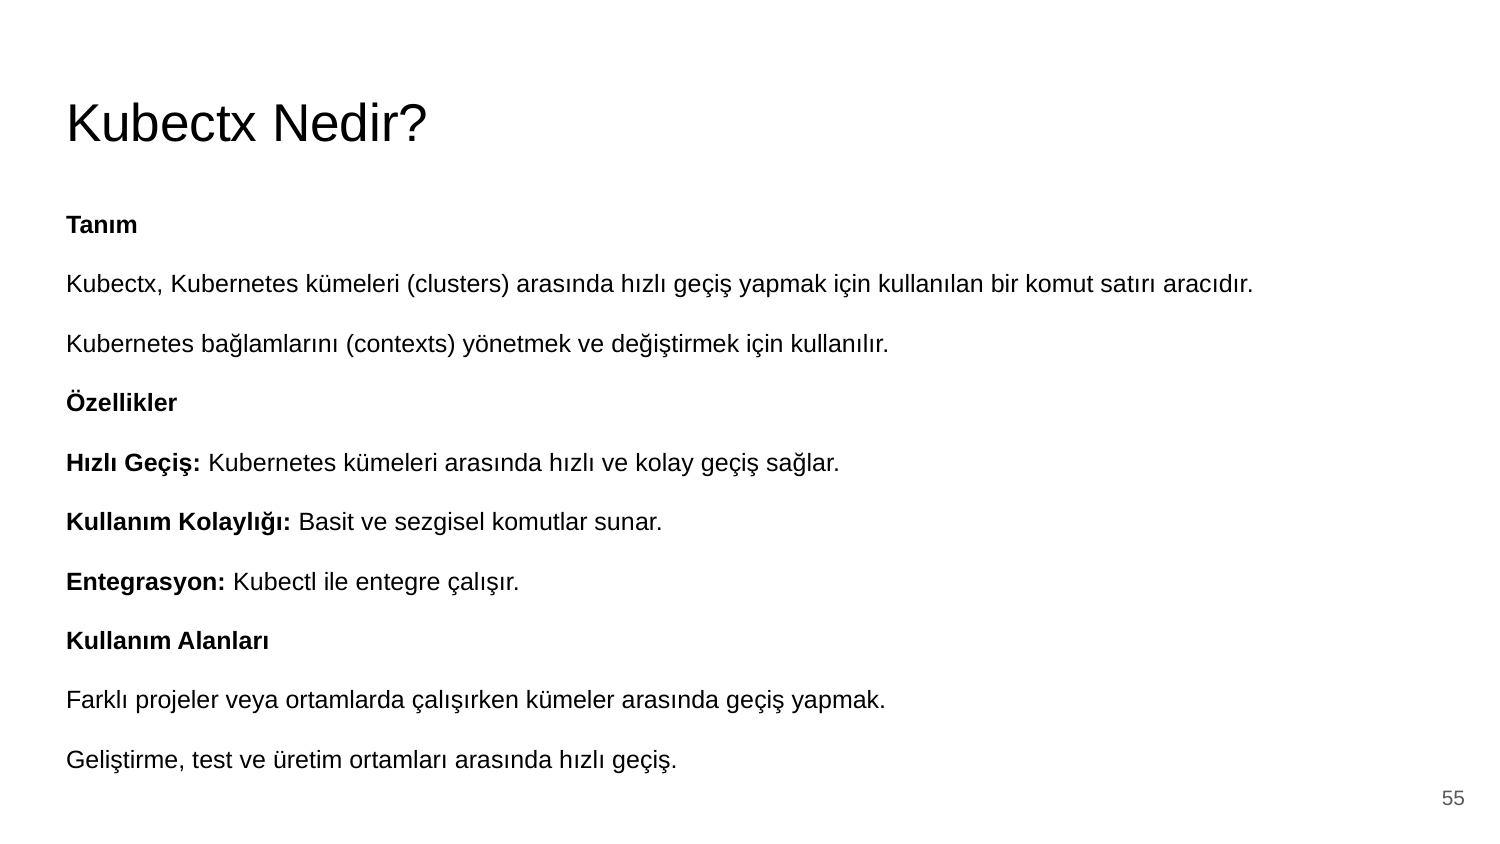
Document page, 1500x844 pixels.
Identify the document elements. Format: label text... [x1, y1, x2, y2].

slide_number <number> [1389, 764, 1480, 830]
list Tanım Kubectx, Kubernetes kümeleri (clusters) arasında hızlı geçiş yapmak için kullanılan bir komut satırı aracıdır. Kubernetes bağlamlarını (contexts) yönetmek ve değiştirmek için kullanılır. Özellikler Hızlı Geçiş: Kubernetes kümeleri arasında hızlı ve kolay geçiş sağlar. Kullanım Kolaylığı: Basit ve sezgisel komutlar sunar. Entegrasyon: Kubectl ile entegre çalışır. Kullanım Alanları Farklı projeler veya ortamlarda çalışırken kümeler arasında geçiş yapmak. Geliştirme, test ve üretim ortamları arasında hızlı geçiş. [51, 189, 1449, 809]
title Kubectx Nedir? [51, 72, 1449, 167]
